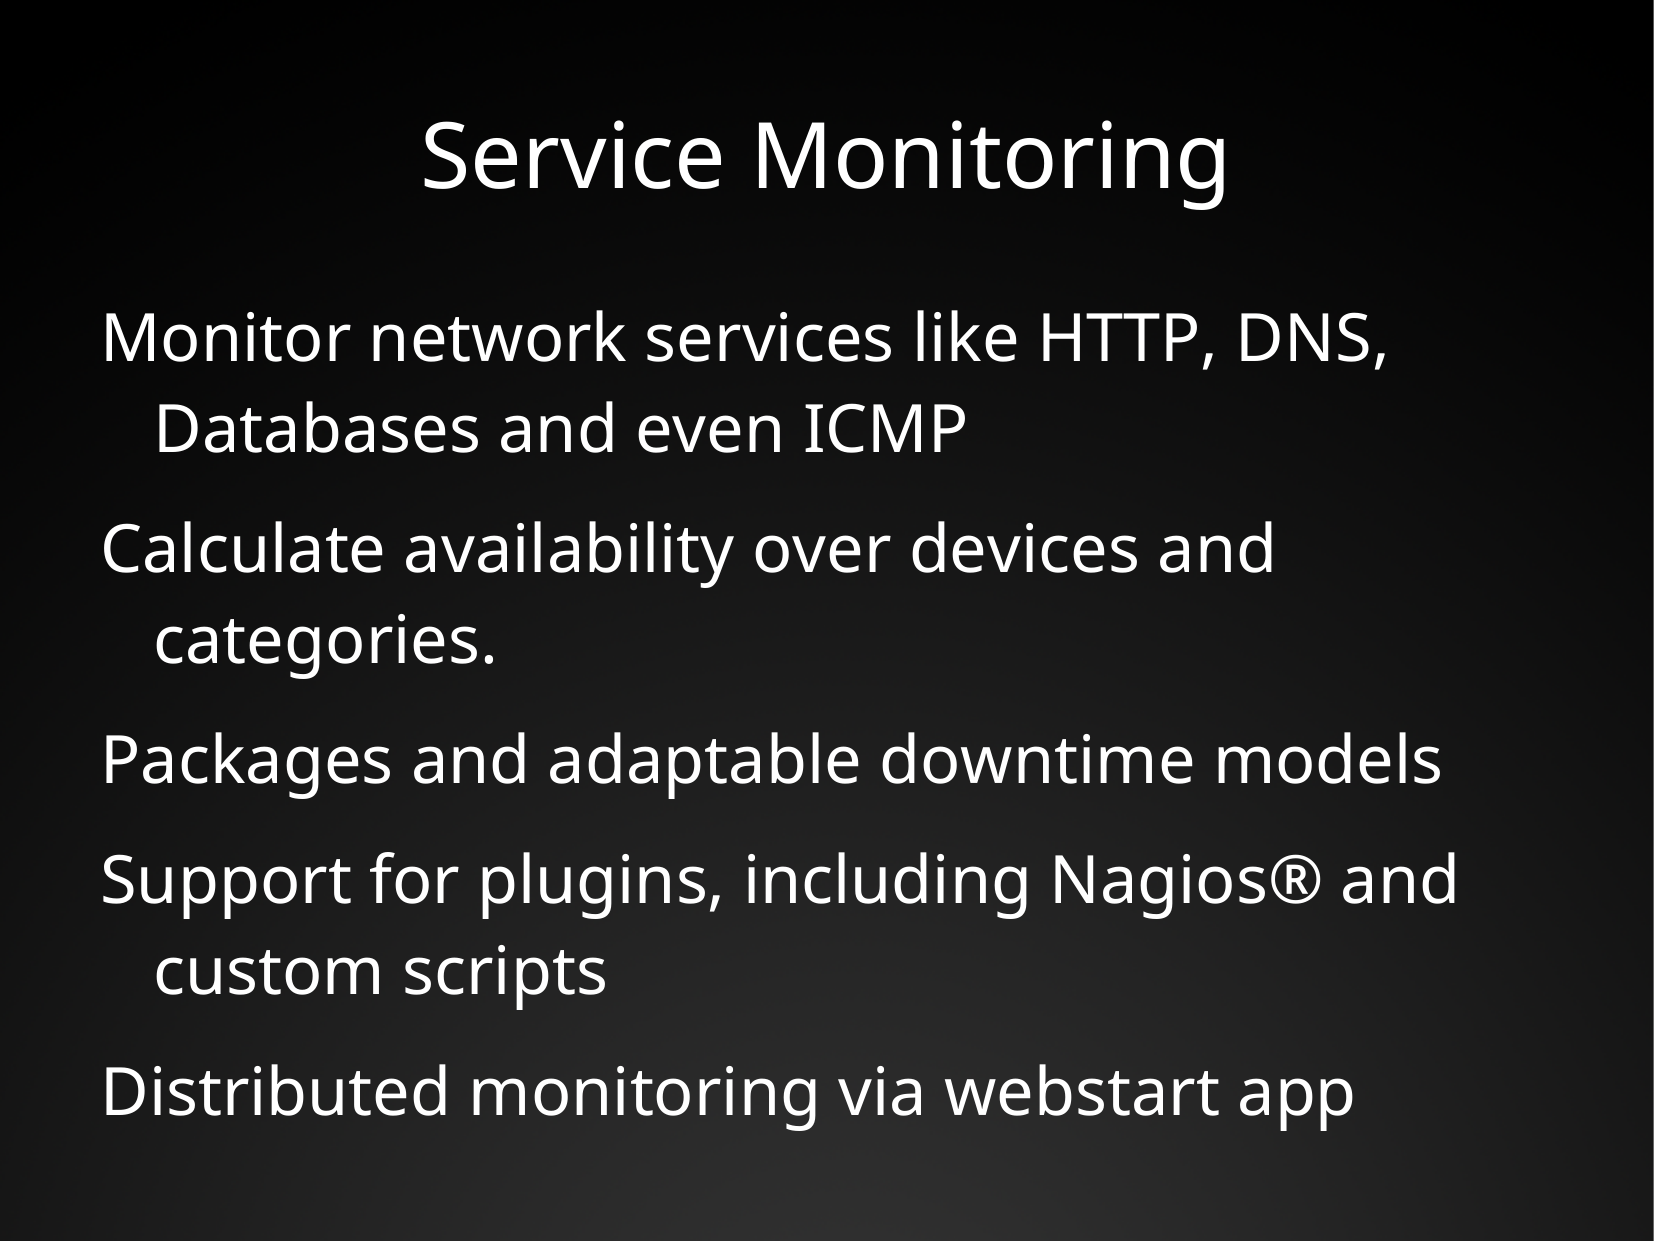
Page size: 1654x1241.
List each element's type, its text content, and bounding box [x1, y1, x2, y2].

list Monitor network services like HTTP, DNS, Databases and even ICMP Calculate availability over devices and categories. Packages and adaptable downtime models Support for plugins, including Nagios® and custom scripts Distributed monitoring via webstart app [82, 290, 1571, 1094]
title Service Monitoring [82, 49, 1571, 257]
picture [0, 0, 1654, 1241]
